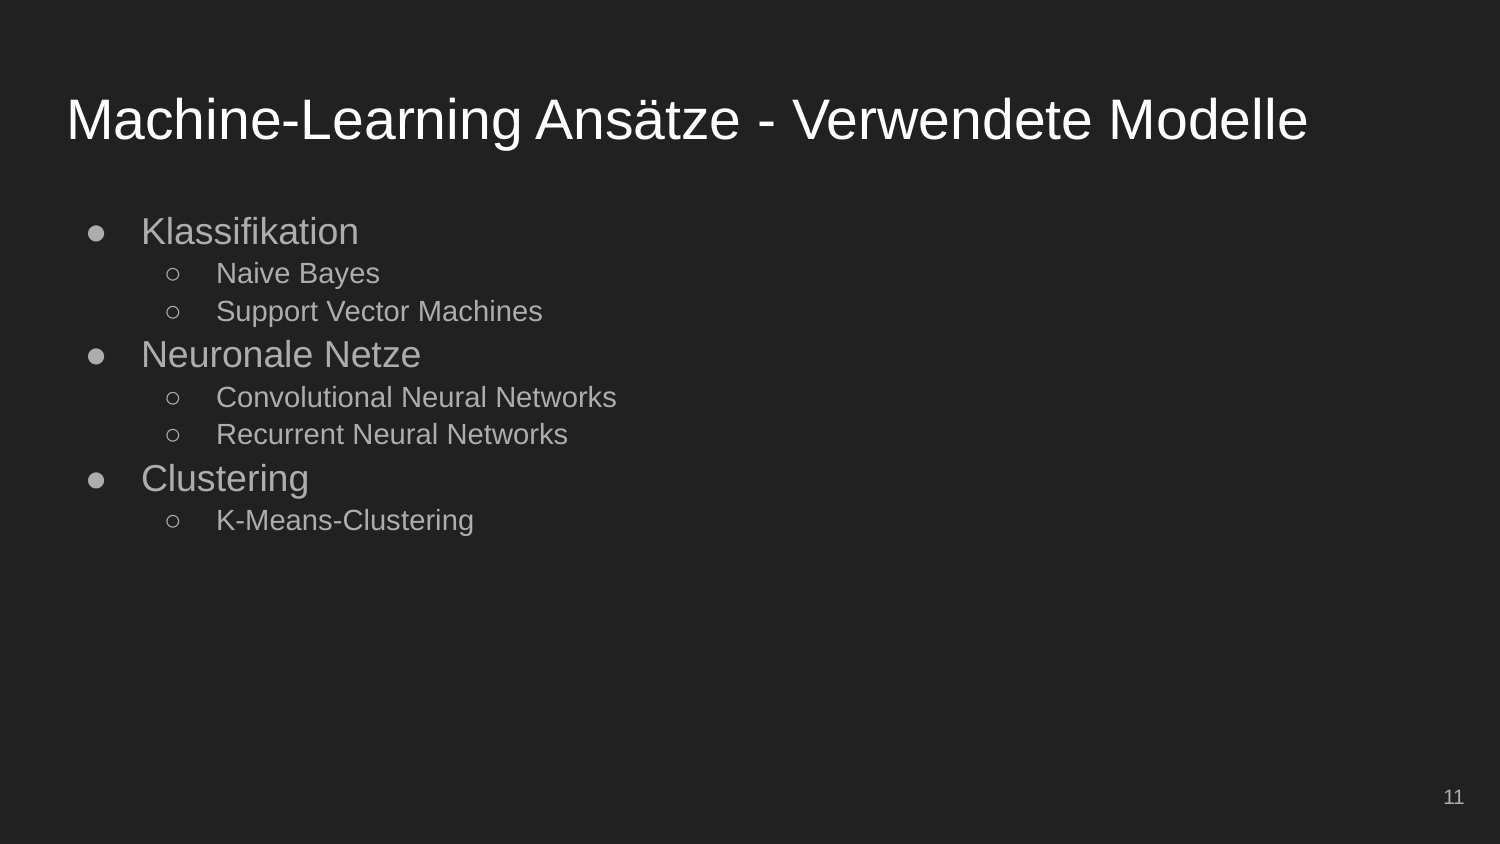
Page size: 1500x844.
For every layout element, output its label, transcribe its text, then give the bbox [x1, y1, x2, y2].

list Klassifikation Naive Bayes Support Vector Machines Neuronale Netze Convolutional Neural Networks Recurrent Neural Networks Clustering K-Means-Clustering [51, 189, 1449, 750]
slide_number <number> [1389, 764, 1480, 830]
title Machine-Learning Ansätze - Verwendete Modelle [51, 72, 1449, 167]
